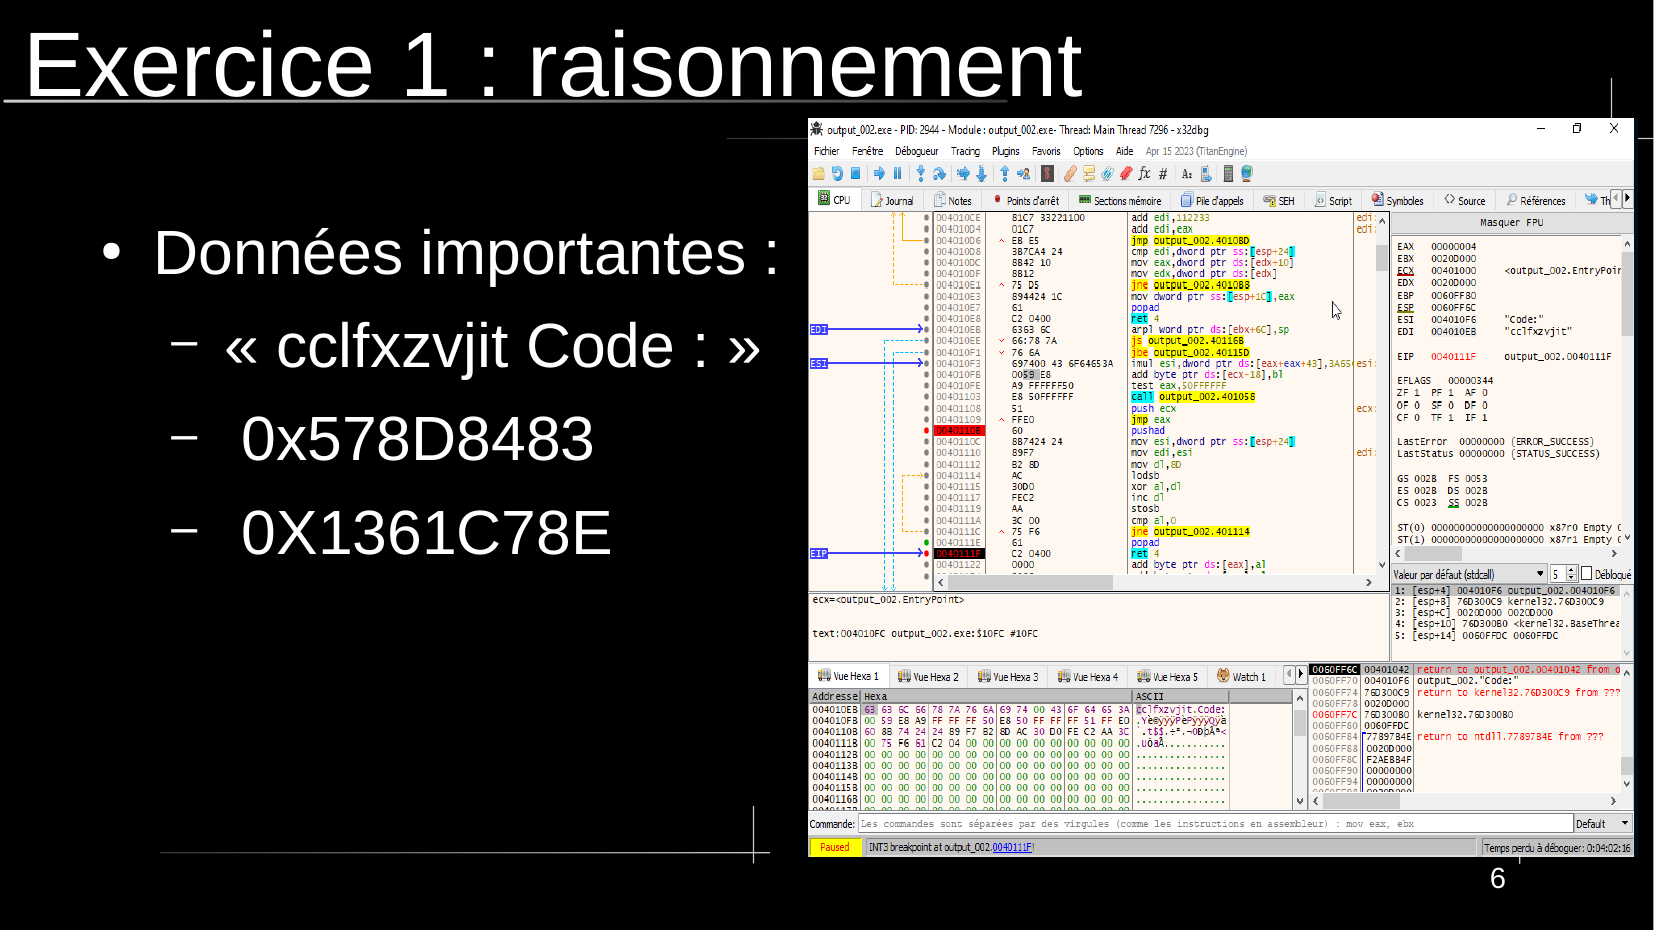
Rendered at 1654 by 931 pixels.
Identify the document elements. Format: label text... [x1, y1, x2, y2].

title Exercice 1 : raisonnement [23, 11, 1589, 119]
picture [808, 118, 1638, 857]
list Données importantes : « cclfxzvjit Code : » 0x578D8483 0X1361C78E [82, 217, 808, 758]
